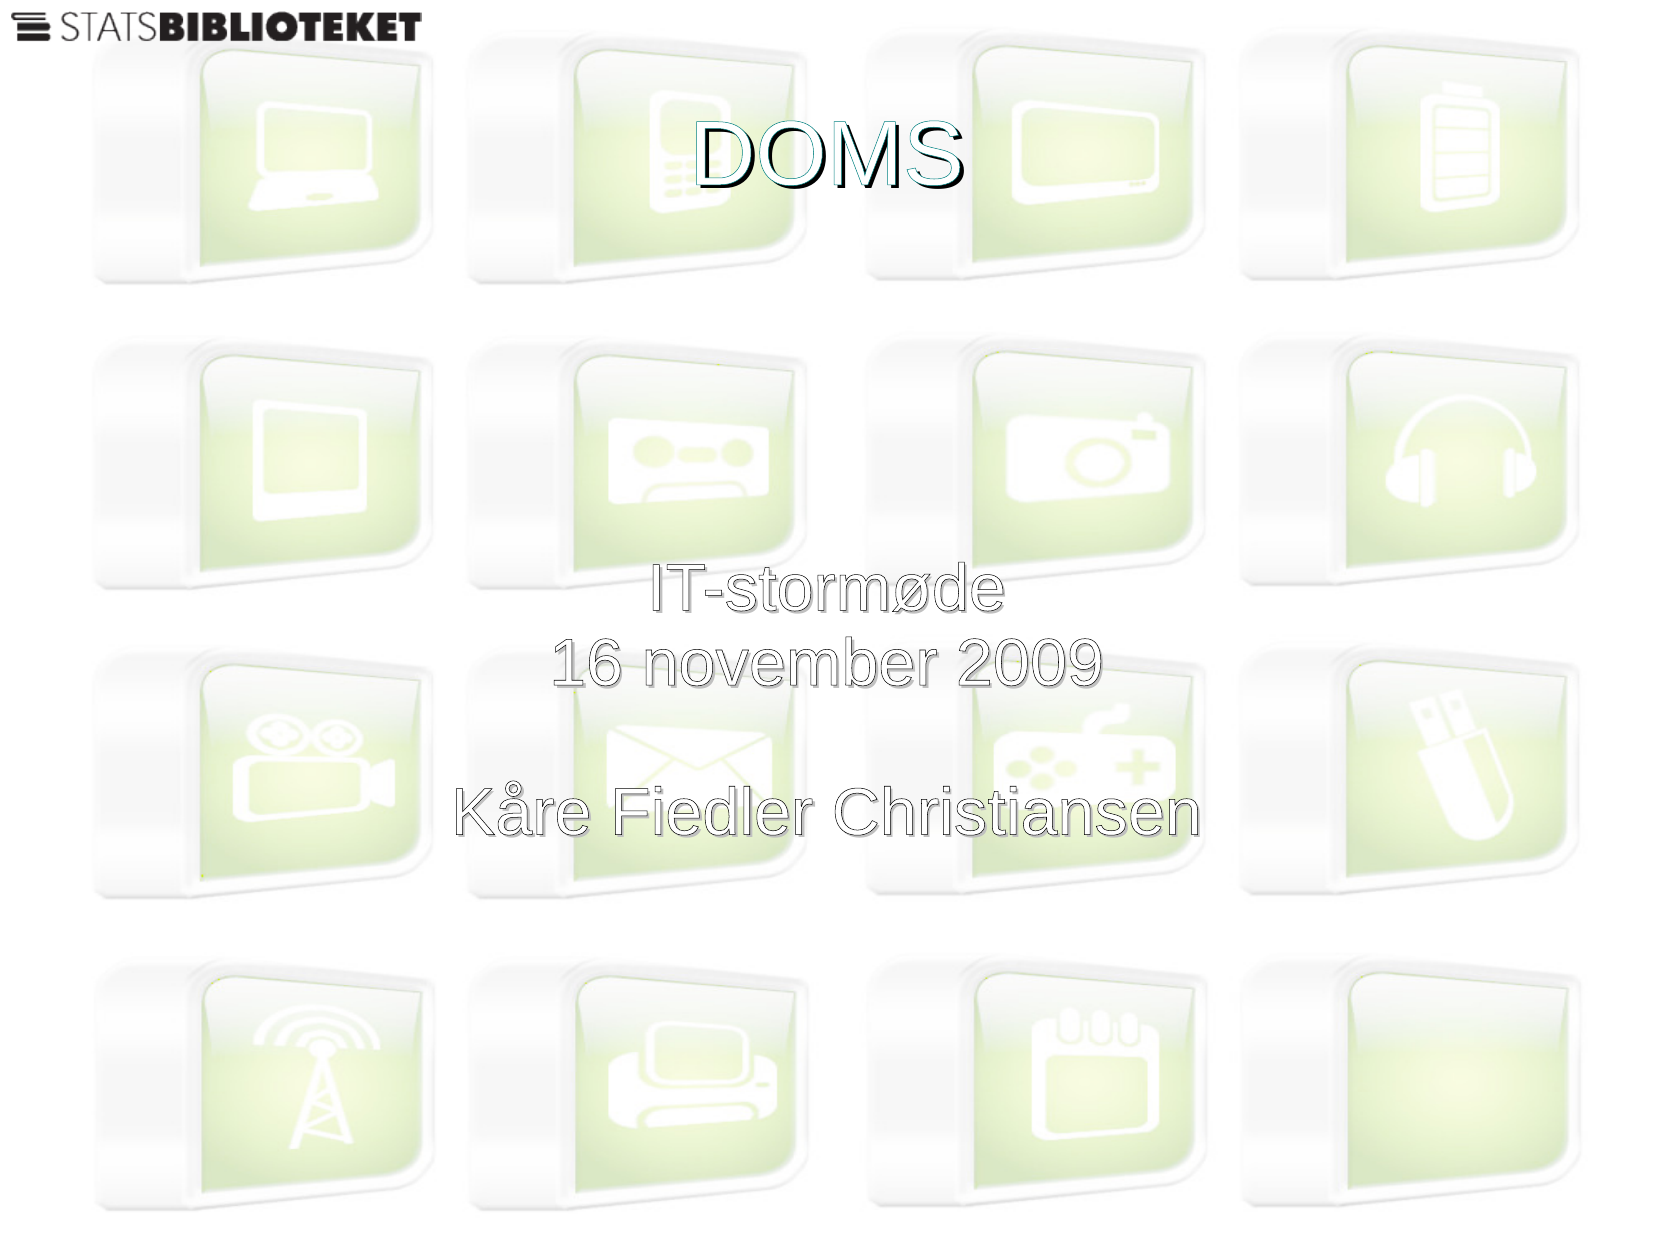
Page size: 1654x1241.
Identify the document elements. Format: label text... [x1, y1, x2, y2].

subtitle IT-stormøde 16 november 2009 Kåre Fiedler Christiansen [82, 290, 1571, 1109]
picture [0, 0, 1654, 1241]
title DOMS [82, 49, 1571, 257]
